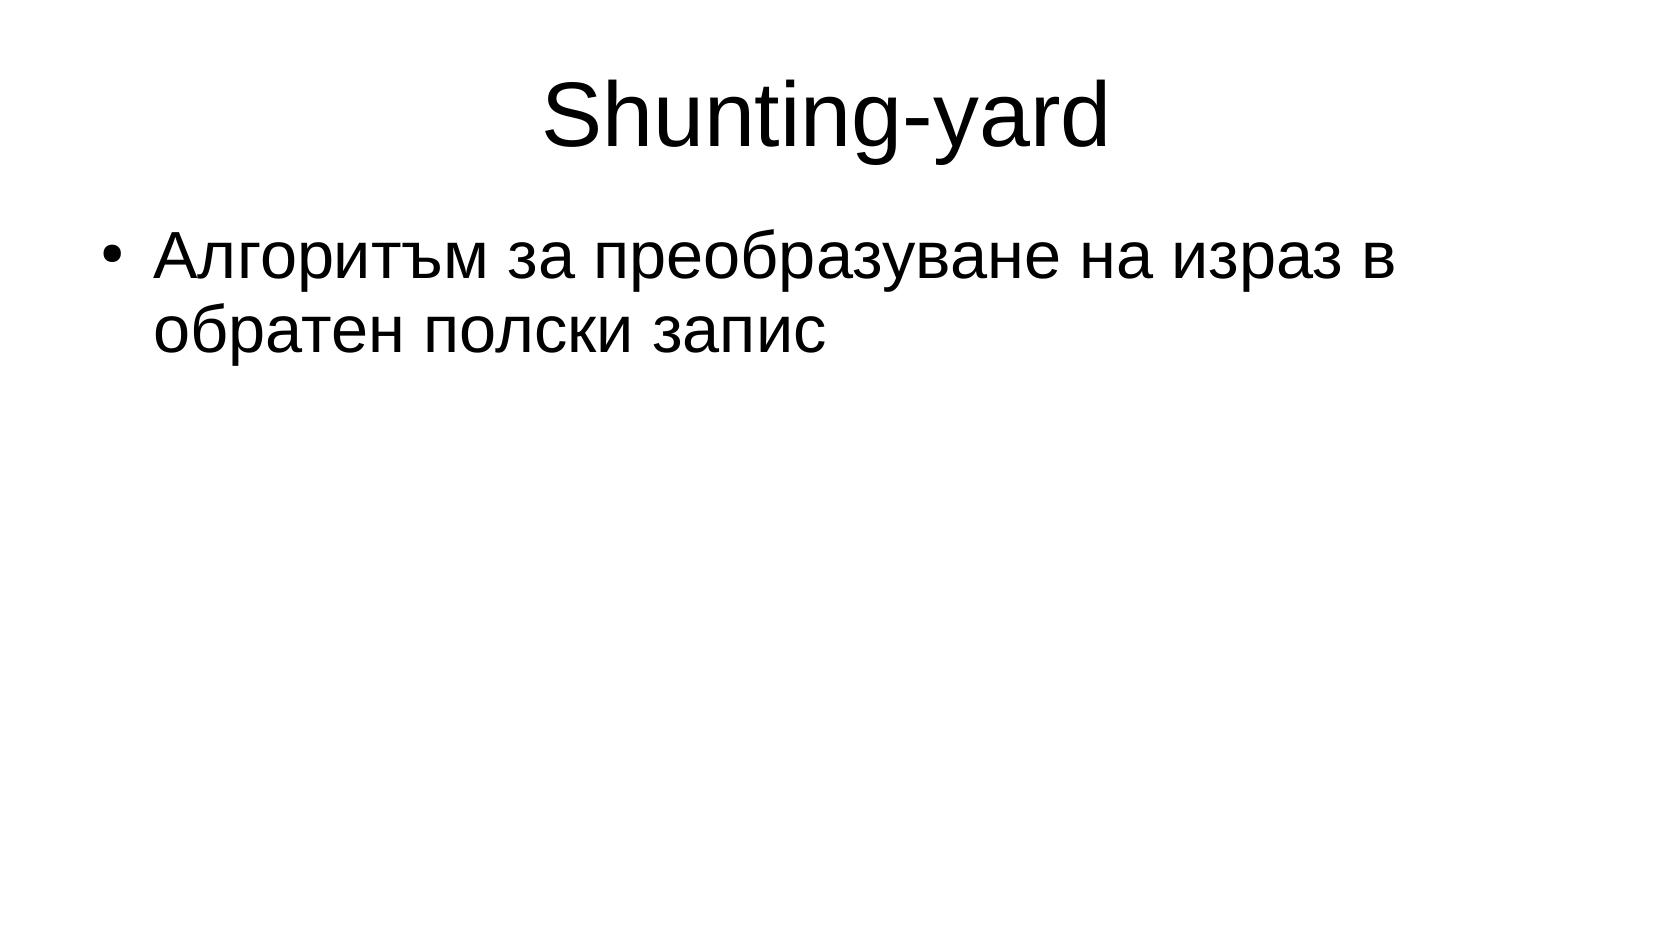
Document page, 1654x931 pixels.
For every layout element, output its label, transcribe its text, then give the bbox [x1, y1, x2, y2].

list Алгоритъм за преобразуване на израз в обратен полски запис [82, 217, 1571, 758]
title Shunting-yard [82, 37, 1571, 193]
